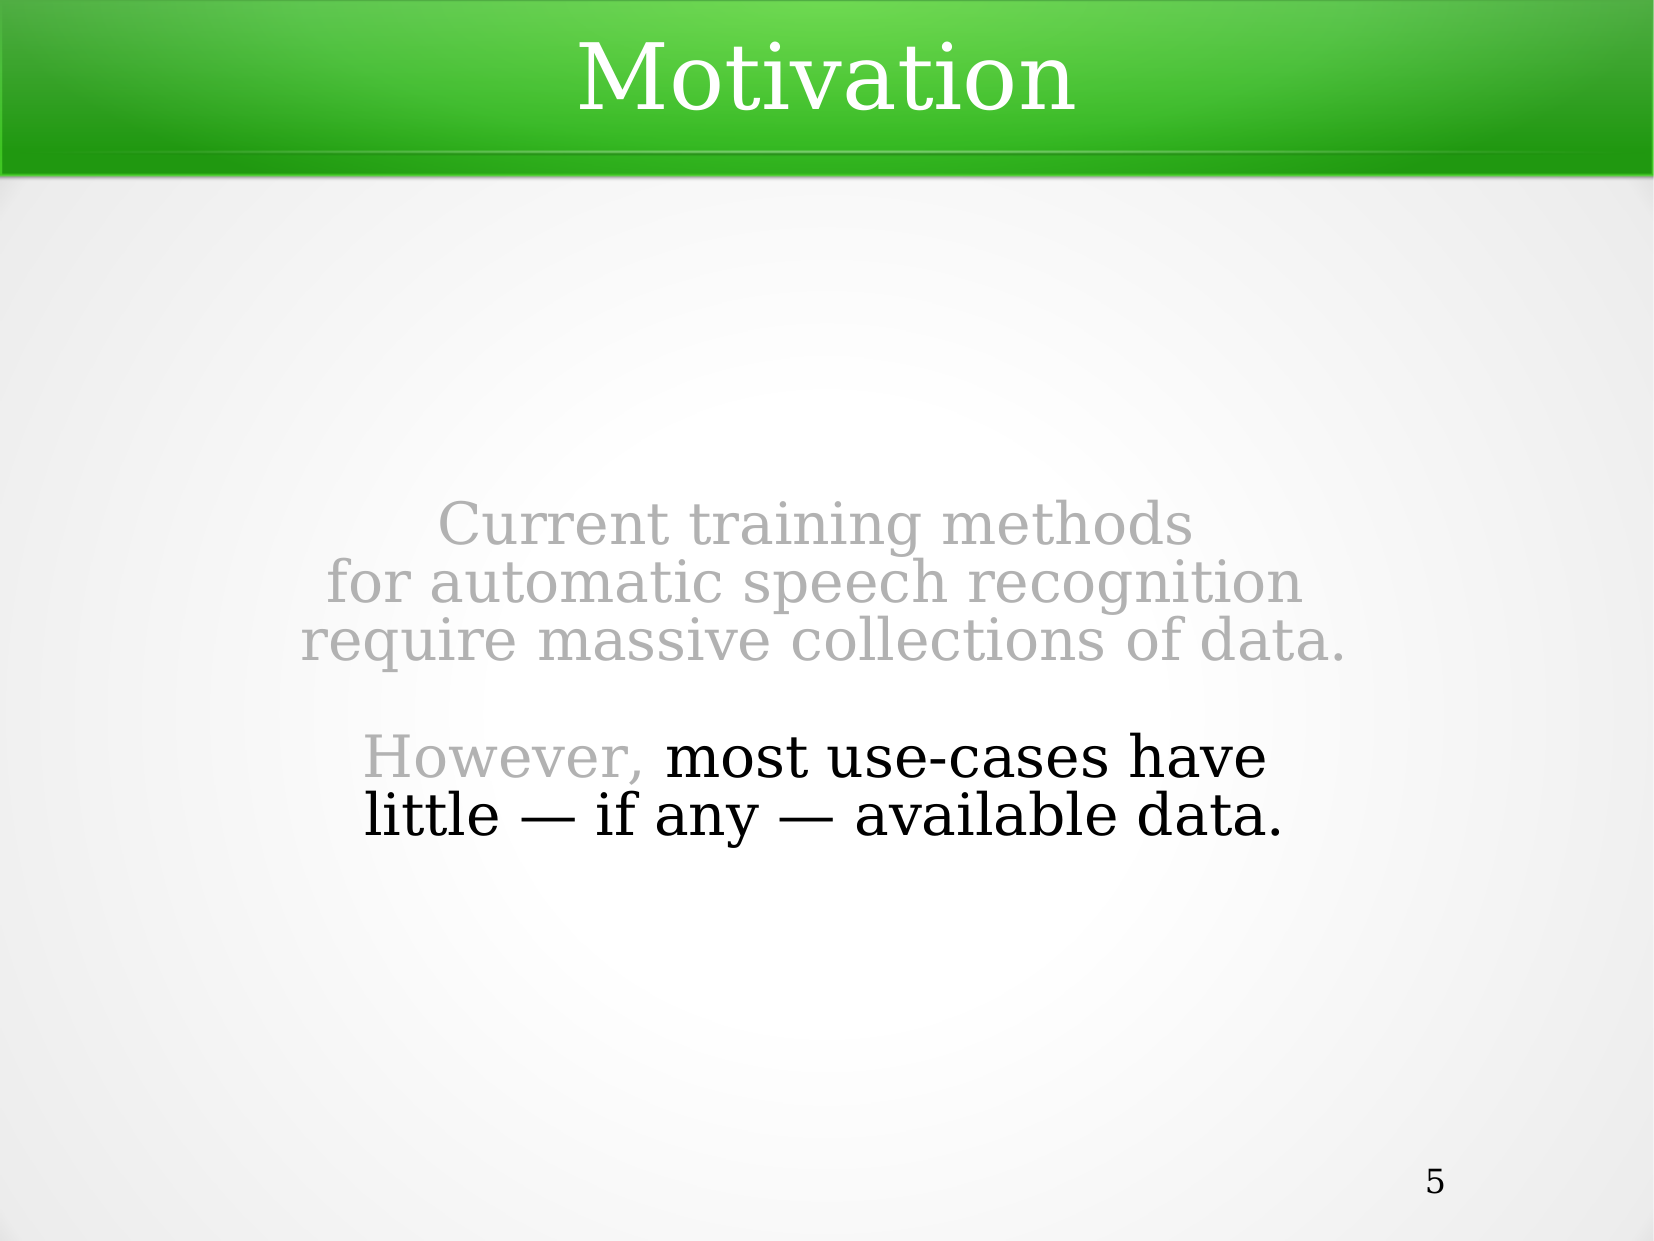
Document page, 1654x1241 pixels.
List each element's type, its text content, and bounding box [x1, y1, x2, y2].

title Motivation [82, 11, 1571, 154]
picture [0, 0, 1654, 1241]
text_box Current training methods for automatic speech recognition require massive collections of data. However, most use-cases have little — if any — available data. [45, 490, 1606, 972]
